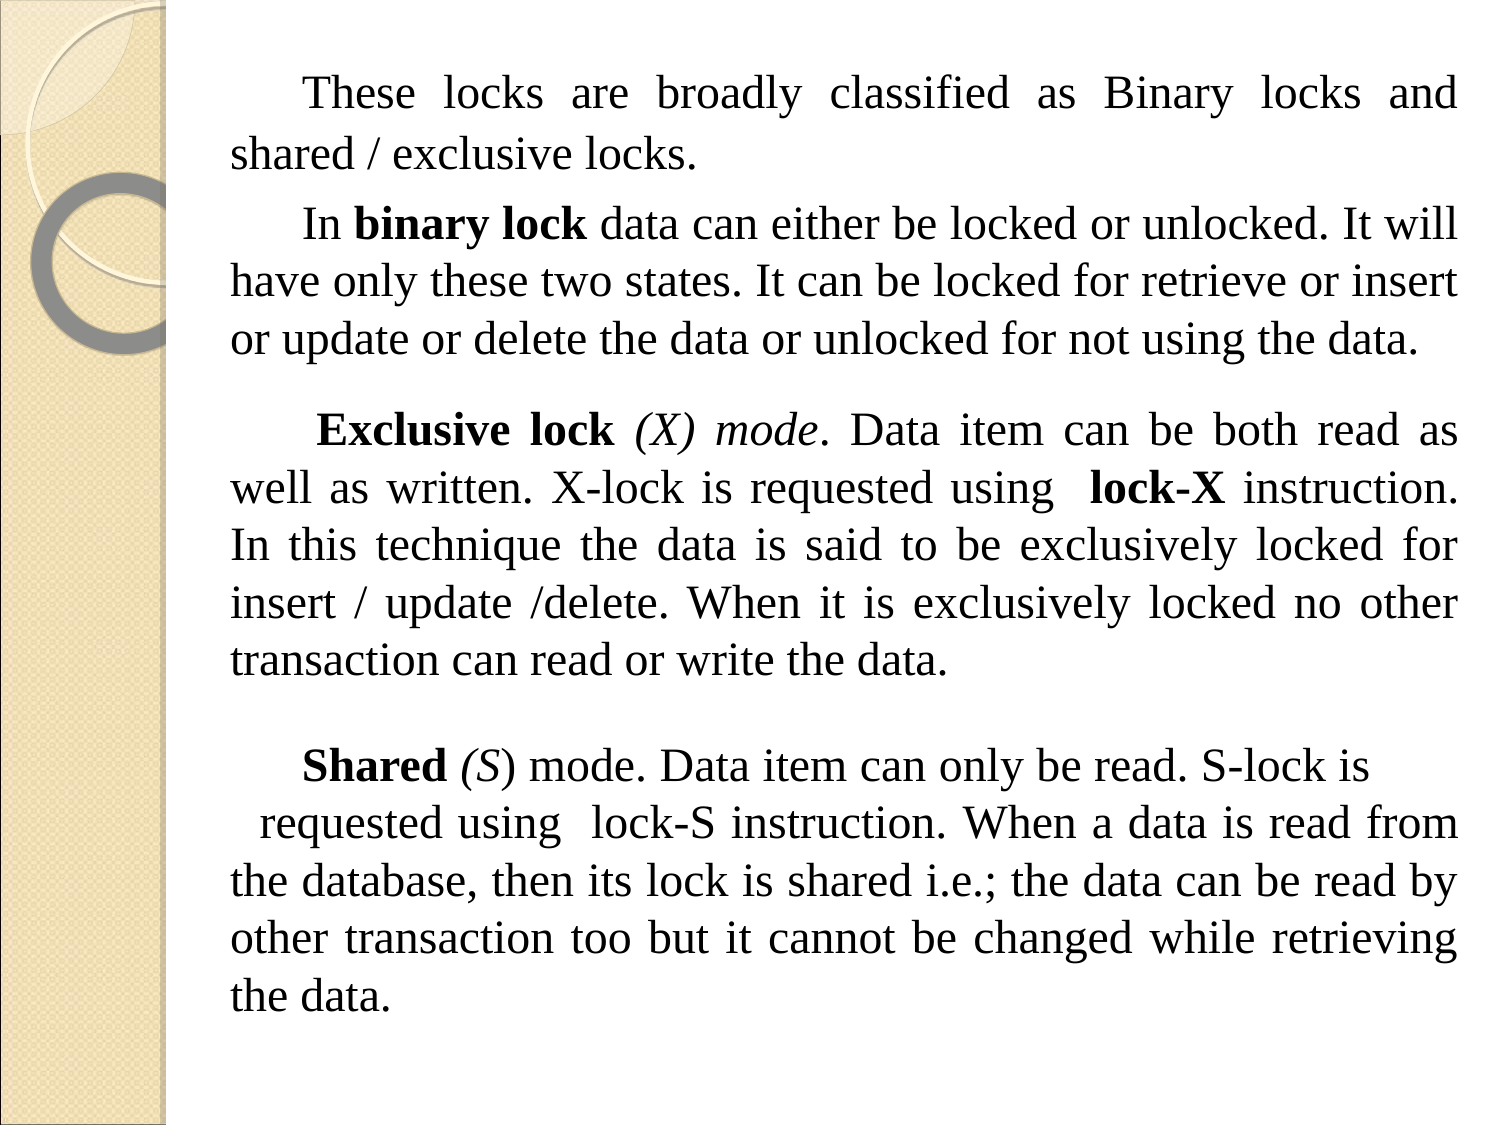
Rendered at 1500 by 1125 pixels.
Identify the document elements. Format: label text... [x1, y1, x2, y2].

list These locks are broadly classified as Binary locks and shared / exclusive locks. In binary lock data can either be locked or unlocked. It will have only these two states. It can be locked for retrieve or insert or update or delete the data or unlocked for not using the data. Exclusive lock (X) mode. Data item can be both read as well as written. X-lock is requested using lock-X instruction. In this technique the data is said to be exclusively locked for insert / update /delete. When it is exclusively locked no other transaction can read or write the data. Shared (S) mode. Data item can only be read. S-lock is requested using lock-S instruction. When a data is read from the database, then its lock is shared i.e.; the data can be read by other transaction too but it cannot be changed while retrieving the data. [99, 37, 1475, 1063]
